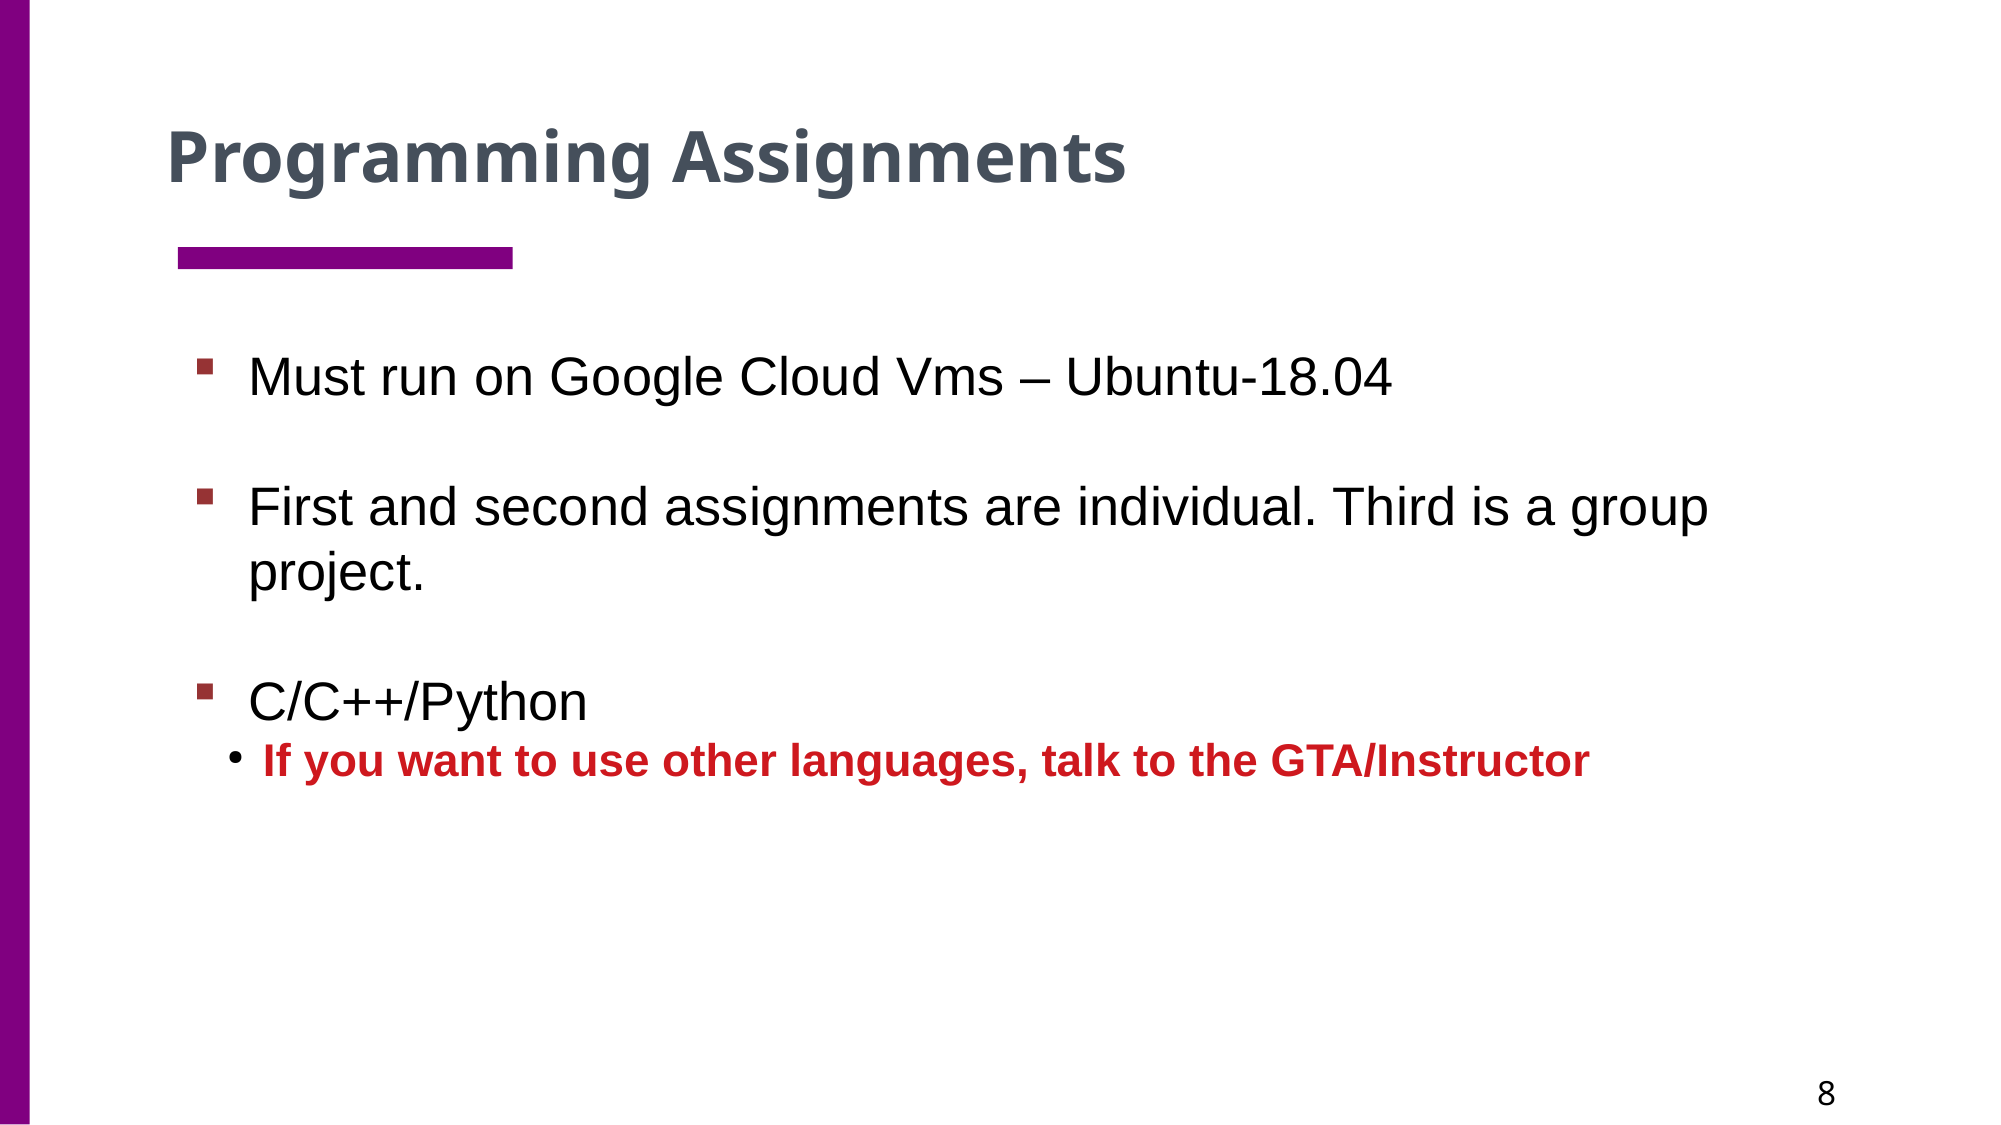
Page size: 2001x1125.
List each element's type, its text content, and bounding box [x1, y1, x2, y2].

text_box Must run on Google Cloud Vms – Ubuntu-18.04 First and second assignments are individual. Third is a group project. C/C++/Python If you want to use other languages, talk to the GTA/Instructor [177, 326, 1875, 1050]
text_box Programming Assignments [151, 0, 1849, 212]
